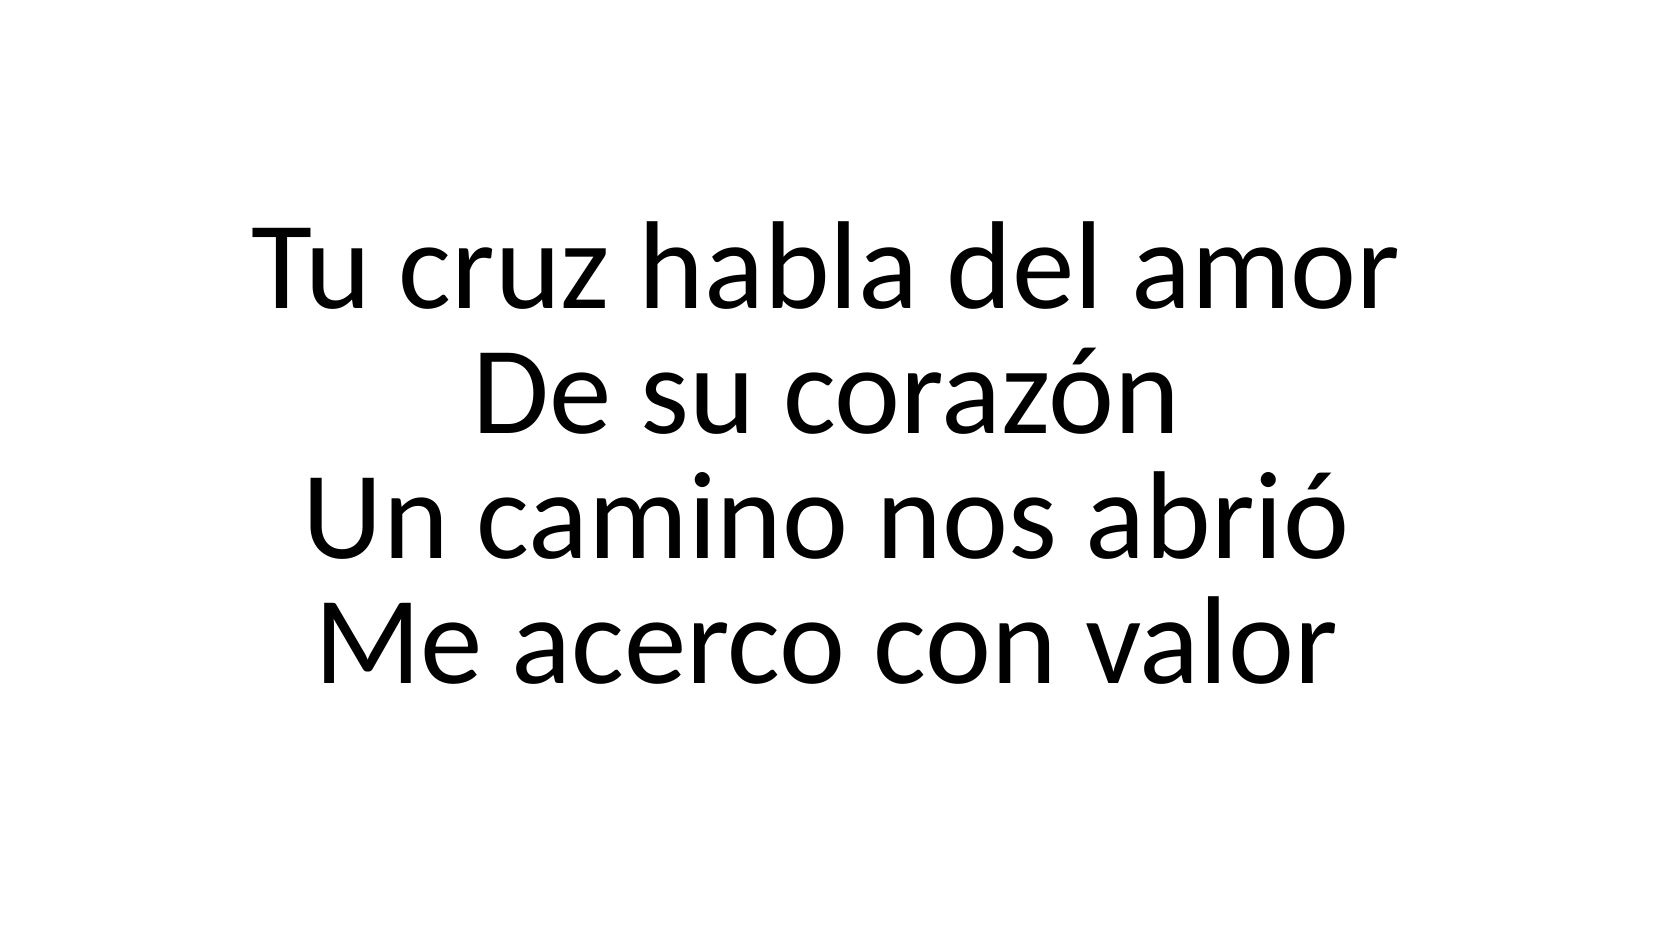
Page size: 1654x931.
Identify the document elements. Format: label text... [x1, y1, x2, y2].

title Tu cruz habla del amor De su corazón Un camino nos abrió Me acerco con valor [0, 0, 1654, 931]
